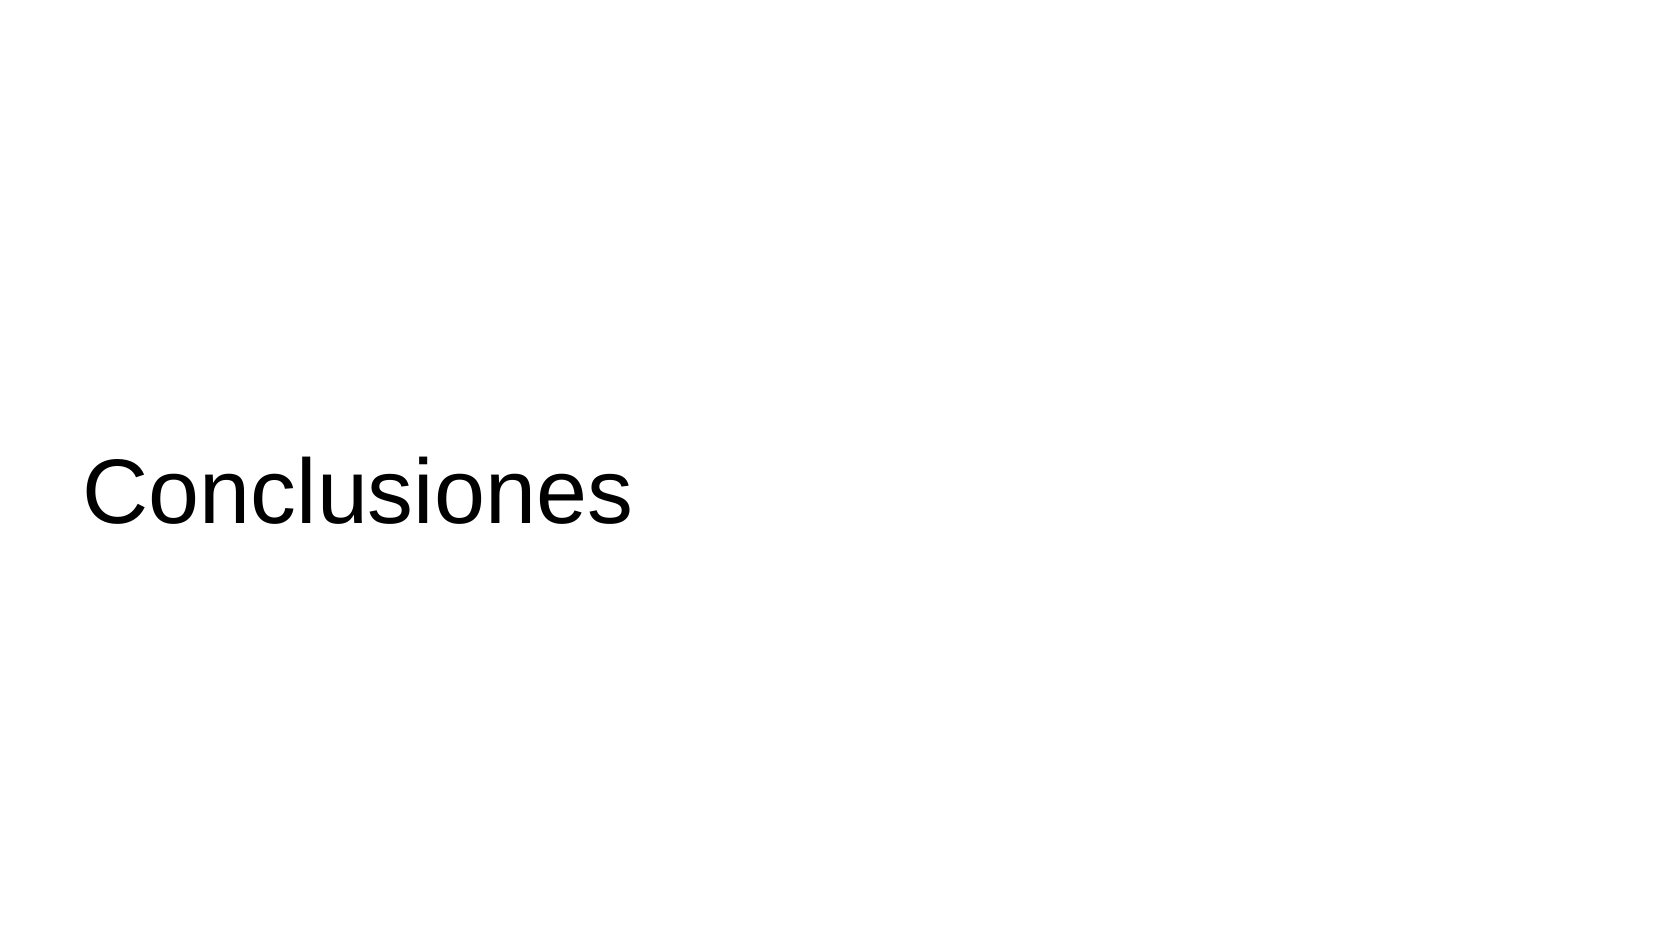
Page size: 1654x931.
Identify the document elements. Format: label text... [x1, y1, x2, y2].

title Conclusiones [82, 315, 1571, 668]
